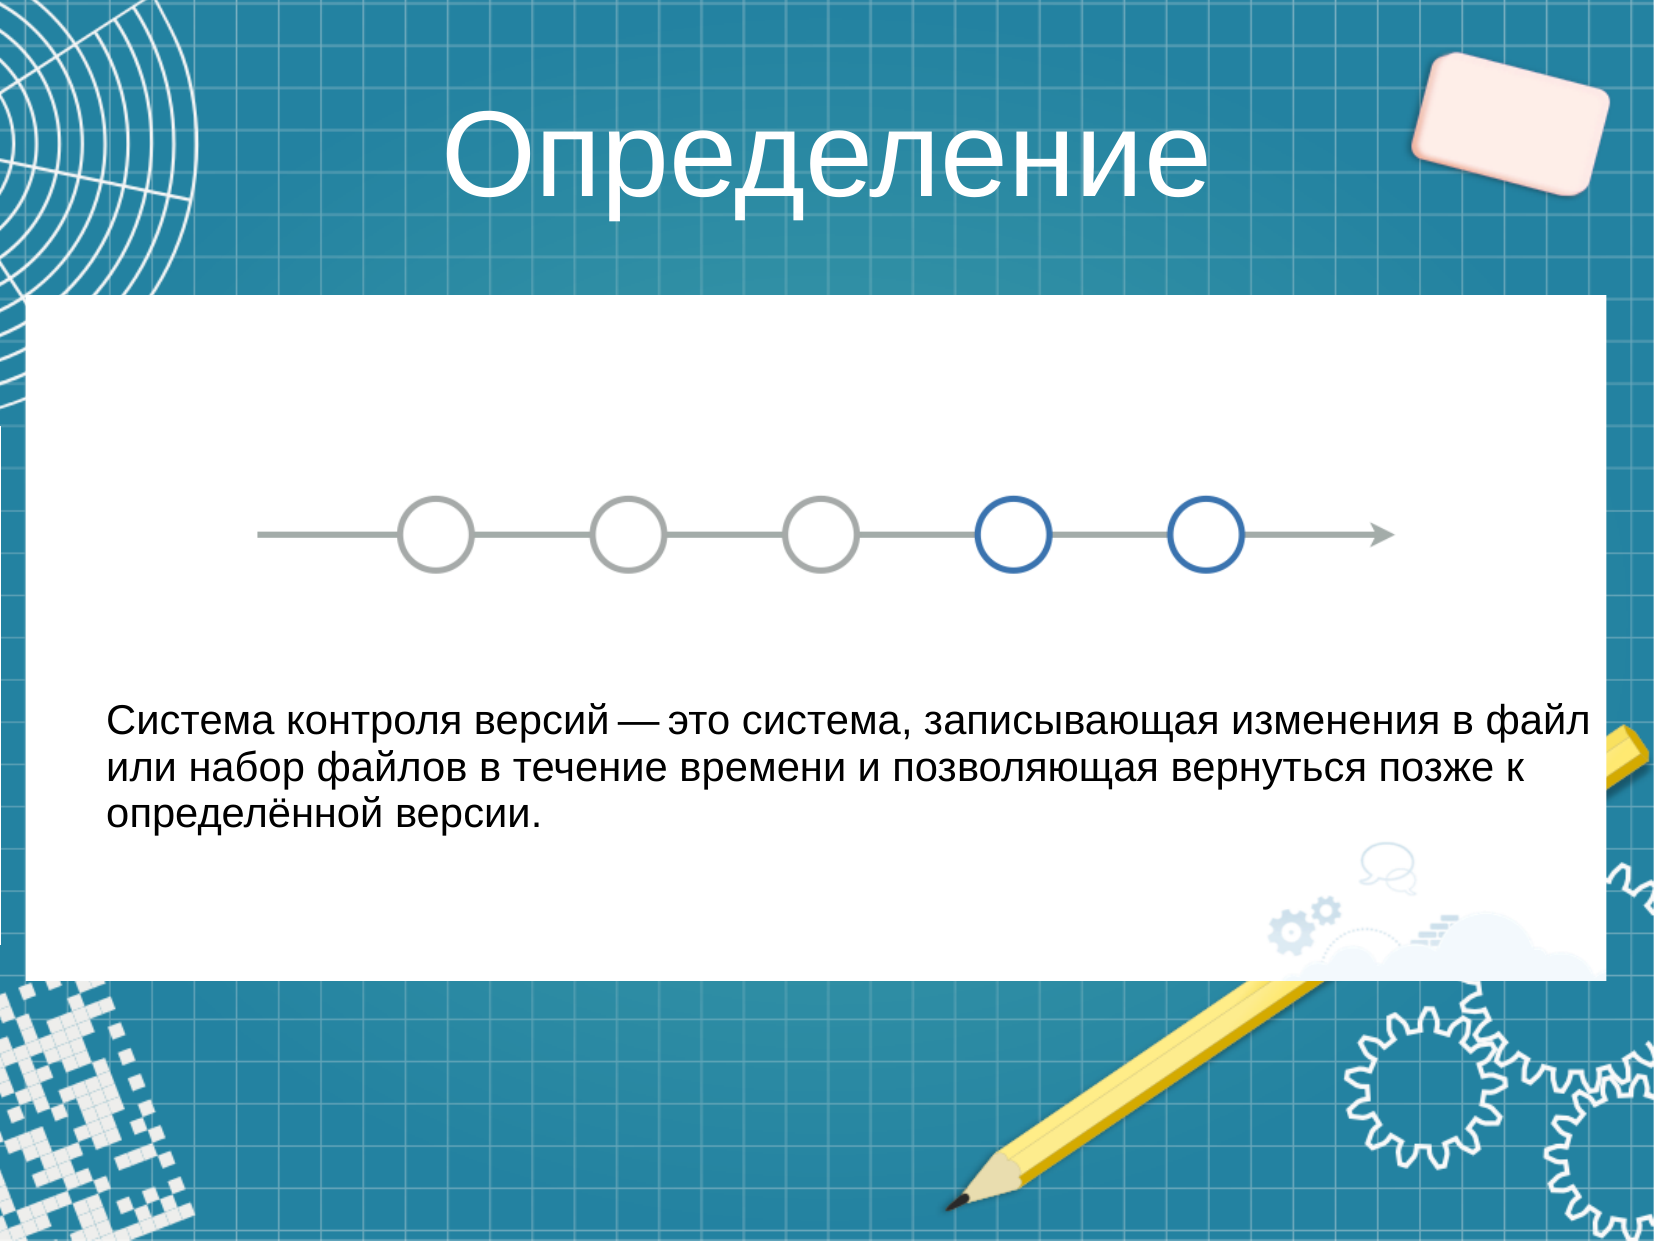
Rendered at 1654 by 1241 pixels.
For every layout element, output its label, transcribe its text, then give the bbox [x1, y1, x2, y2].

list Система контроля версий — это система, записывающая изменения в файл или набор файлов в течение времени и позволяющая вернуться позже к определённой версии. [106, 696, 1595, 993]
title Определение [82, 11, 1571, 296]
picture [0, 0, 1654, 1241]
